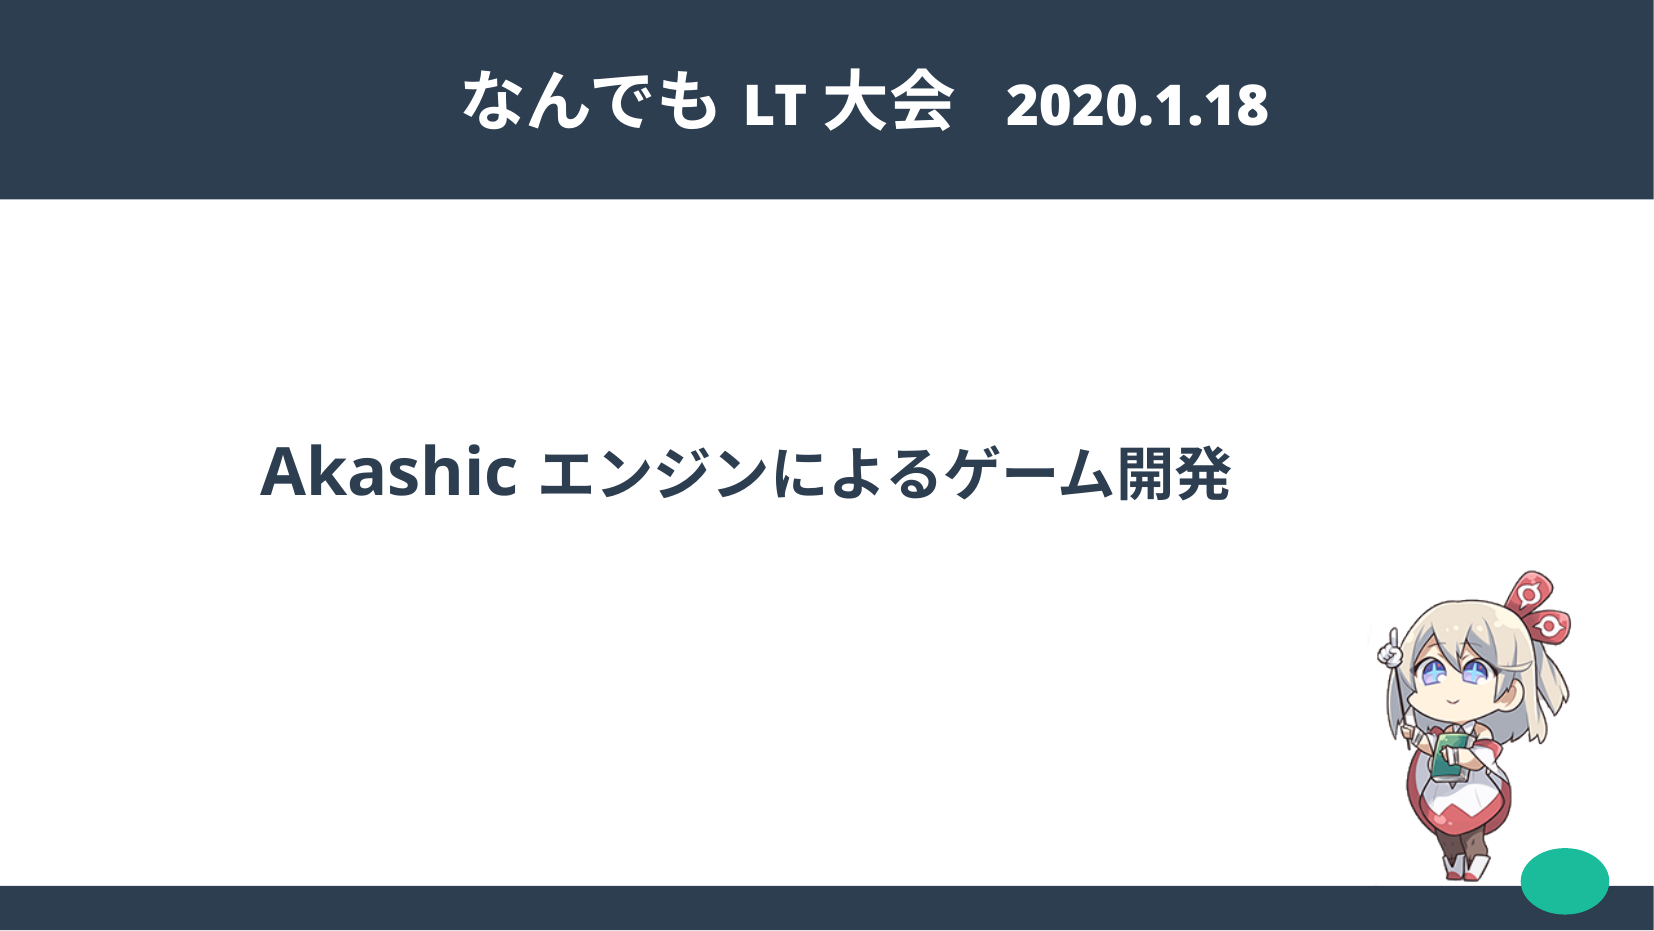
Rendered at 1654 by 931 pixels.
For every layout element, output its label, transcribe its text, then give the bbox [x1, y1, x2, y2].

list Akashicエンジンによるゲーム開発 [59, 243, 1595, 864]
picture [1367, 555, 1583, 886]
title なんでもLT大会 2020.1.18 [59, 37, 1595, 155]
